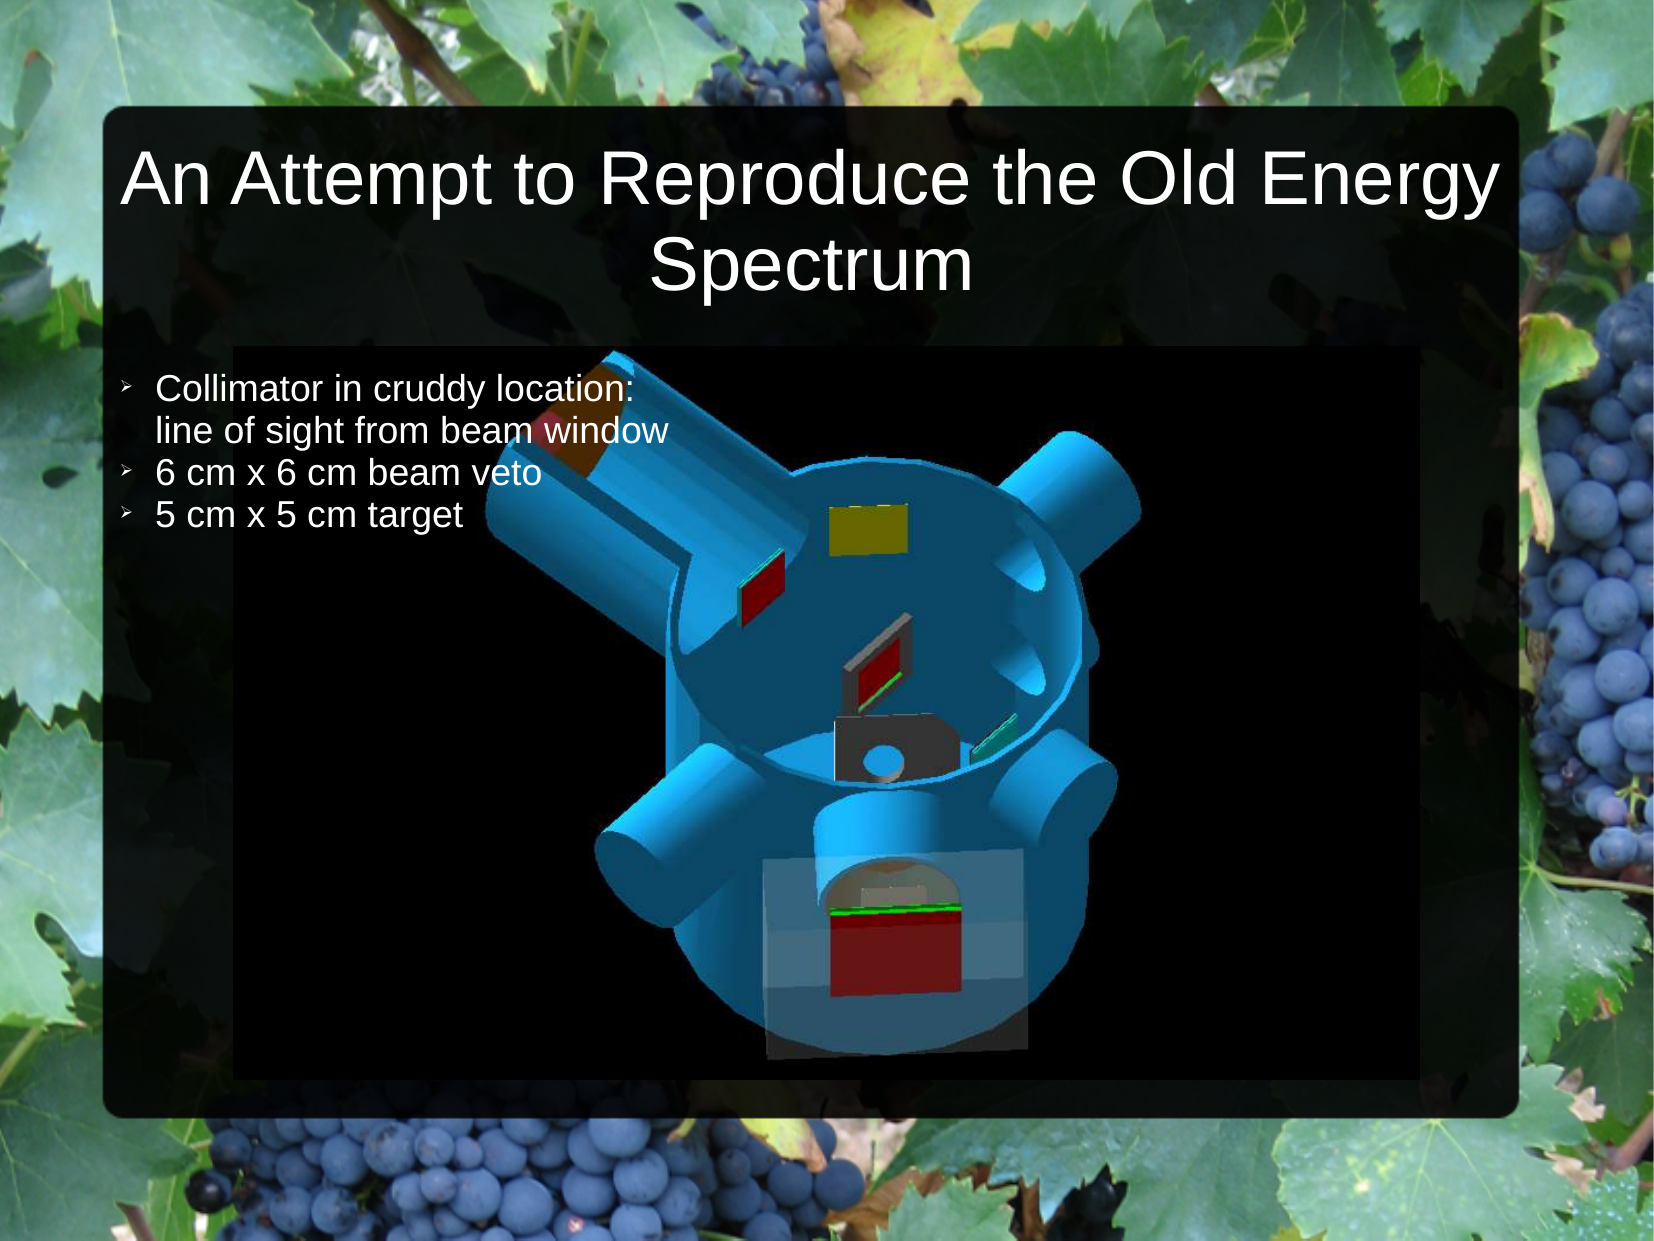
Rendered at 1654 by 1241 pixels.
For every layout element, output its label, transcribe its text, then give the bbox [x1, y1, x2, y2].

text_box Collimator in cruddy location: line of sight from beam window 6 cm x 6 cm beam veto 5 cm x 5 cm target [105, 360, 706, 543]
picture [0, 0, 1654, 1241]
title An Attempt to Reproduce the Old Energy Spectrum [118, 117, 1506, 325]
